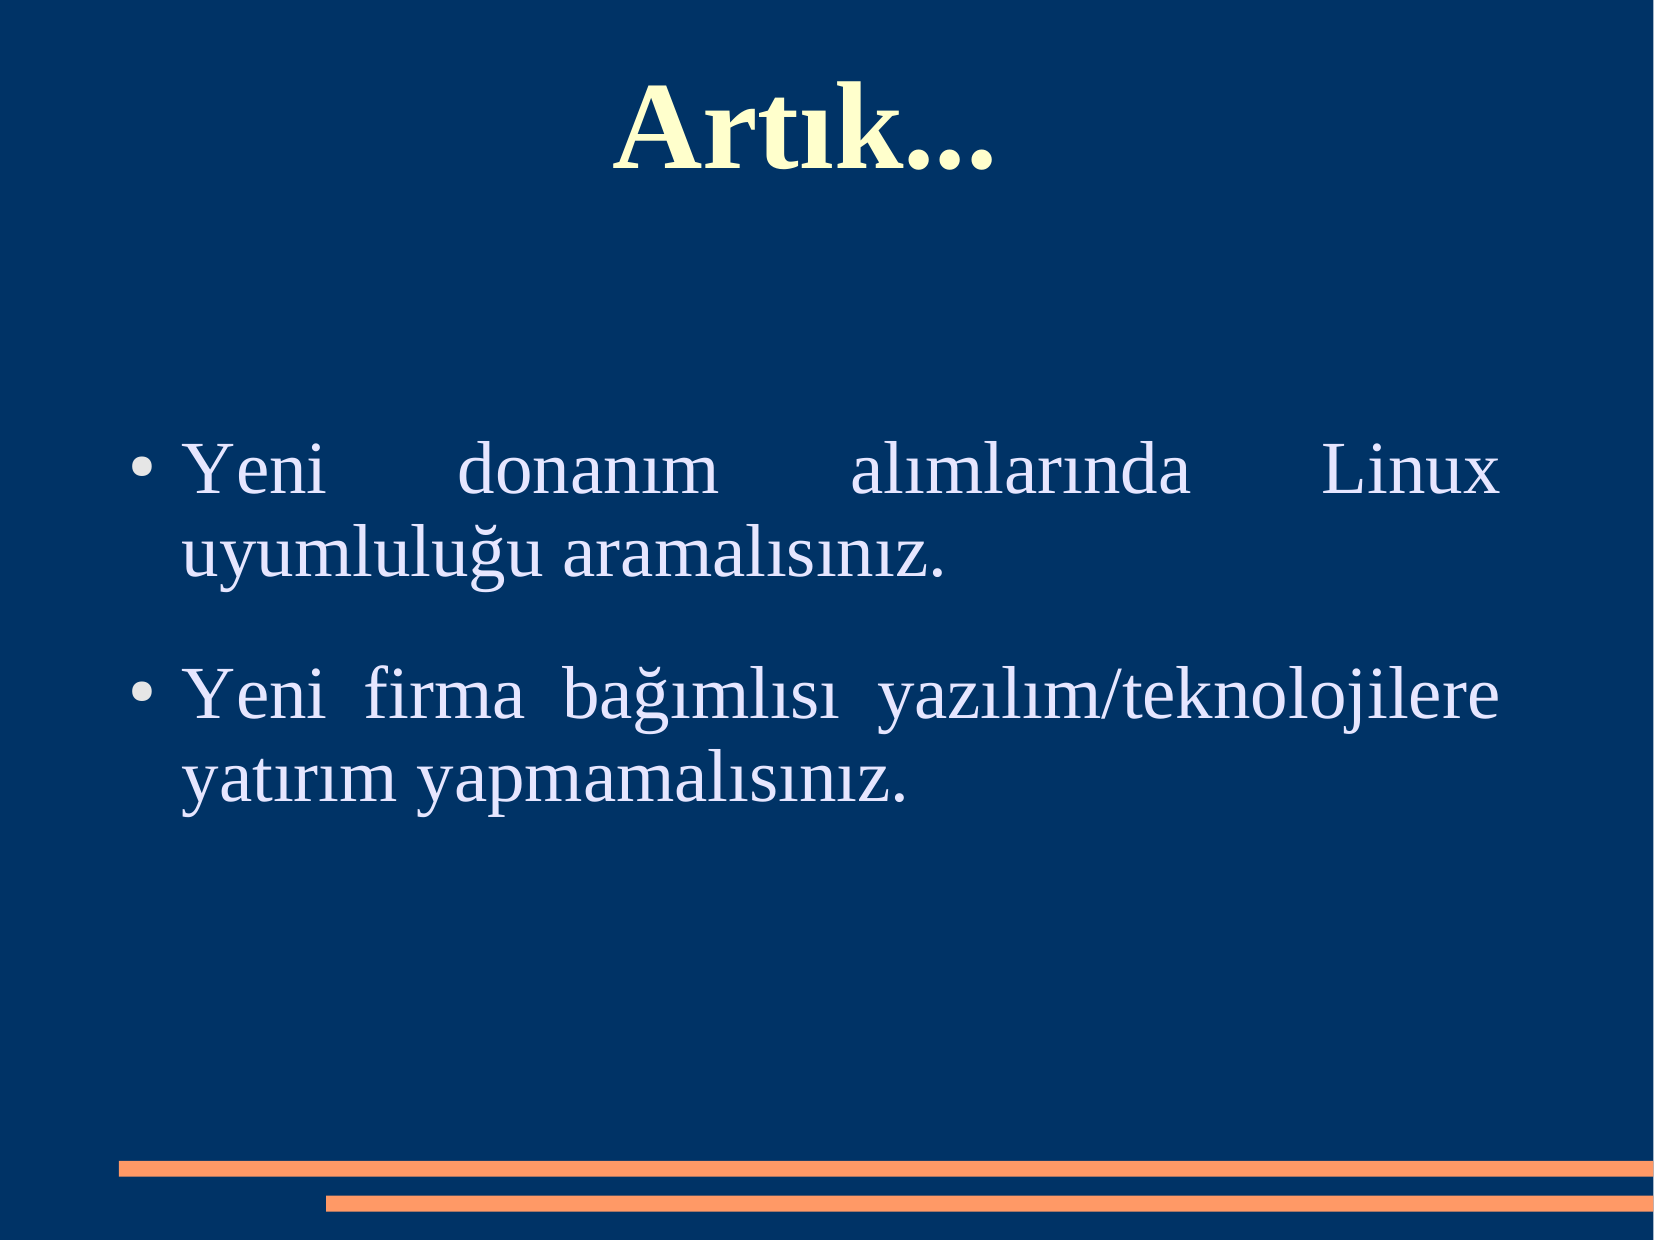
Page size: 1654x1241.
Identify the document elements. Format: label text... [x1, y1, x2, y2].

title Artık... [87, 22, 1522, 230]
list Yeni donanım alımlarında Linux uyumluluğu aramalısınız. Yeni firma bağımlısı yazılım/teknolojilere yatırım yapmamalısınız. [111, 426, 1502, 889]
